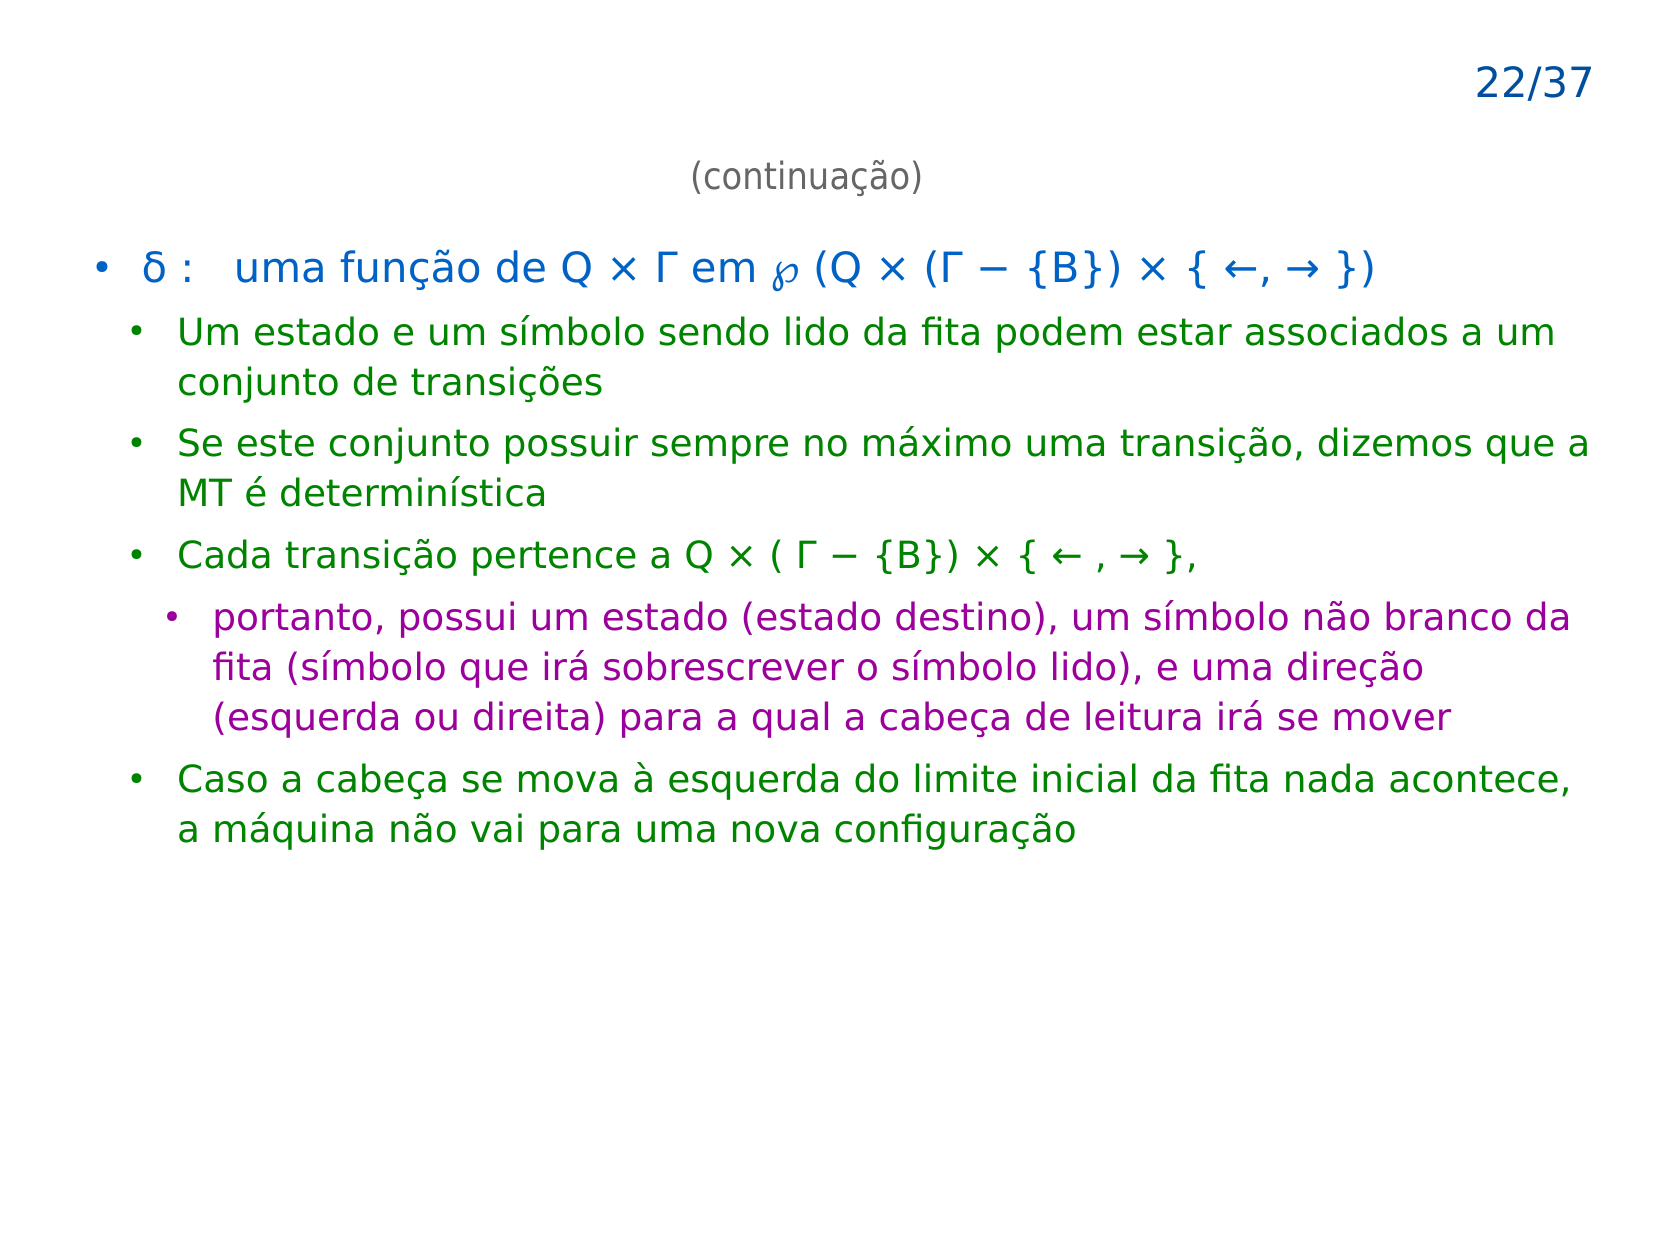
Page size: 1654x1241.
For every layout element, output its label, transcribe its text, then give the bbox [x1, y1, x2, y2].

text_box (continuação) [675, 147, 965, 211]
list δ : uma função de Q × Γ em ℘ (Q × (Γ − {B}) × { ←, → }) Um estado e um símbolo sendo lido da fita podem estar associados a um conjunto de transições Se este conjunto possuir sempre no máximo uma transição, dizemos que a MT é determinística Cada transição pertence a Q × ( Γ − {B}) × { ← , → }, portanto, possui um estado (estado destino), um símbolo não branco da fita (símbolo que irá sobrescrever o símbolo lido), e uma direção (esquerda ou direita) para a qual a cabeça de leitura irá se mover Caso a cabeça se mova à esquerda do limite inicial da fita nada acontece, a máquina não vai para uma nova configuração [59, 236, 1595, 1211]
